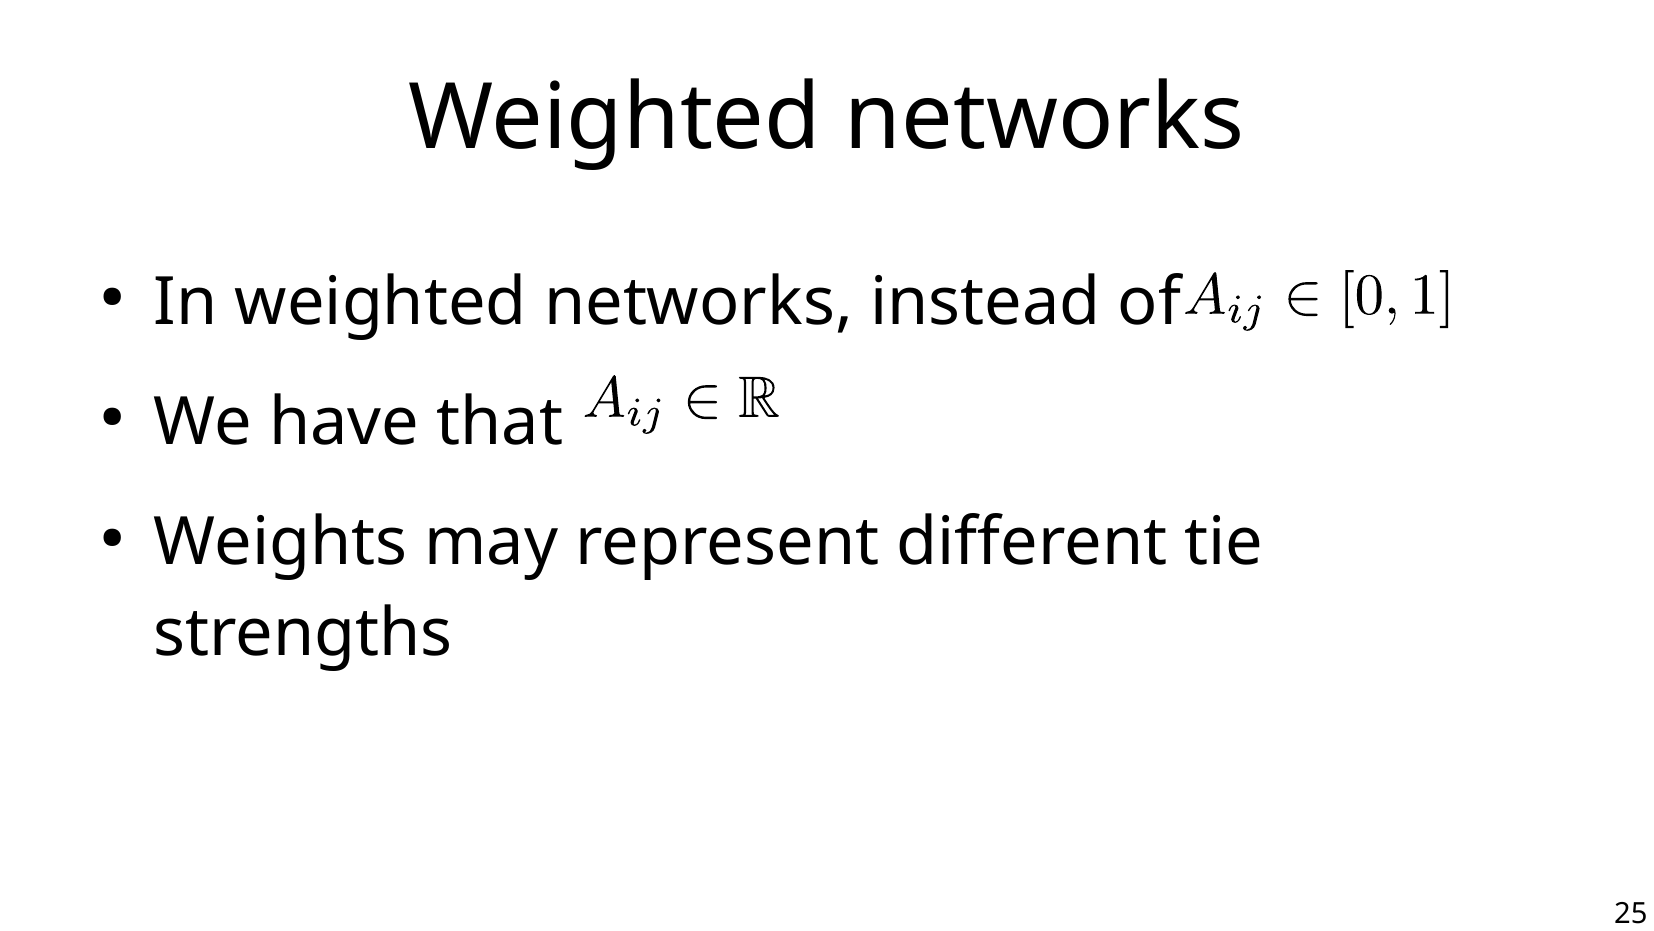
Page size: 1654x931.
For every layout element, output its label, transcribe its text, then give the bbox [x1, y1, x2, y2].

text_box [582, 375, 781, 434]
text_box [1182, 270, 1456, 331]
title Weighted networks [82, 1, 1571, 226]
list In weighted networks, instead of We have that Weights may represent different tie strengths [82, 253, 1571, 793]
